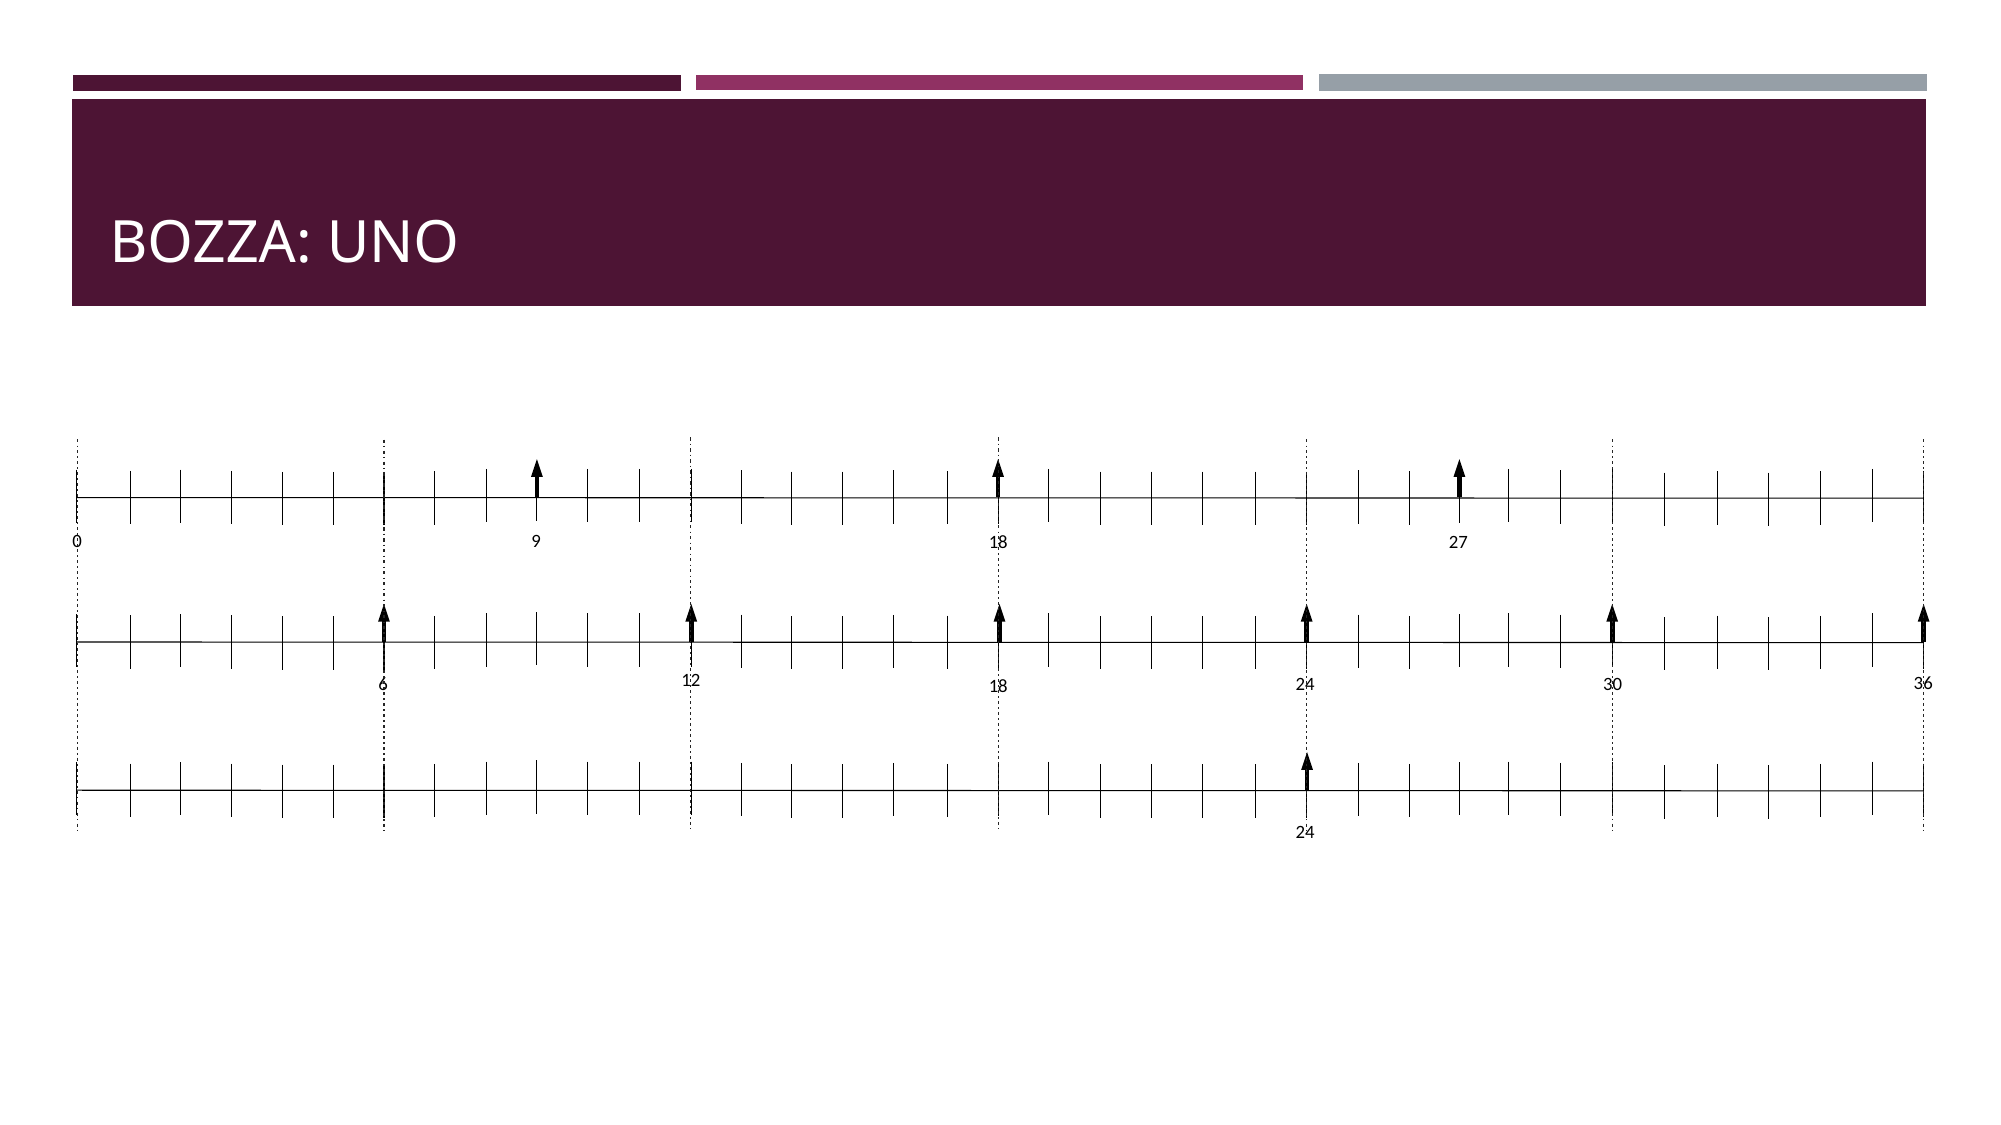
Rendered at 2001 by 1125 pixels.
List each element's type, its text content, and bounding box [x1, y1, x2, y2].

text_box 27 [1430, 522, 1487, 561]
title Bozza: uno [94, 119, 1904, 282]
text_box 0 [57, 521, 99, 559]
text_box 18 [970, 522, 1026, 561]
text_box 30 [1585, 664, 1641, 702]
text_box 6 [363, 664, 405, 703]
text_box 36 [1895, 663, 1951, 702]
text_box 24 [1277, 812, 1333, 851]
text_box 24 [1277, 664, 1333, 703]
text_box 12 [663, 660, 719, 698]
text_box 9 [516, 521, 558, 559]
text_box 18 [970, 666, 1026, 705]
